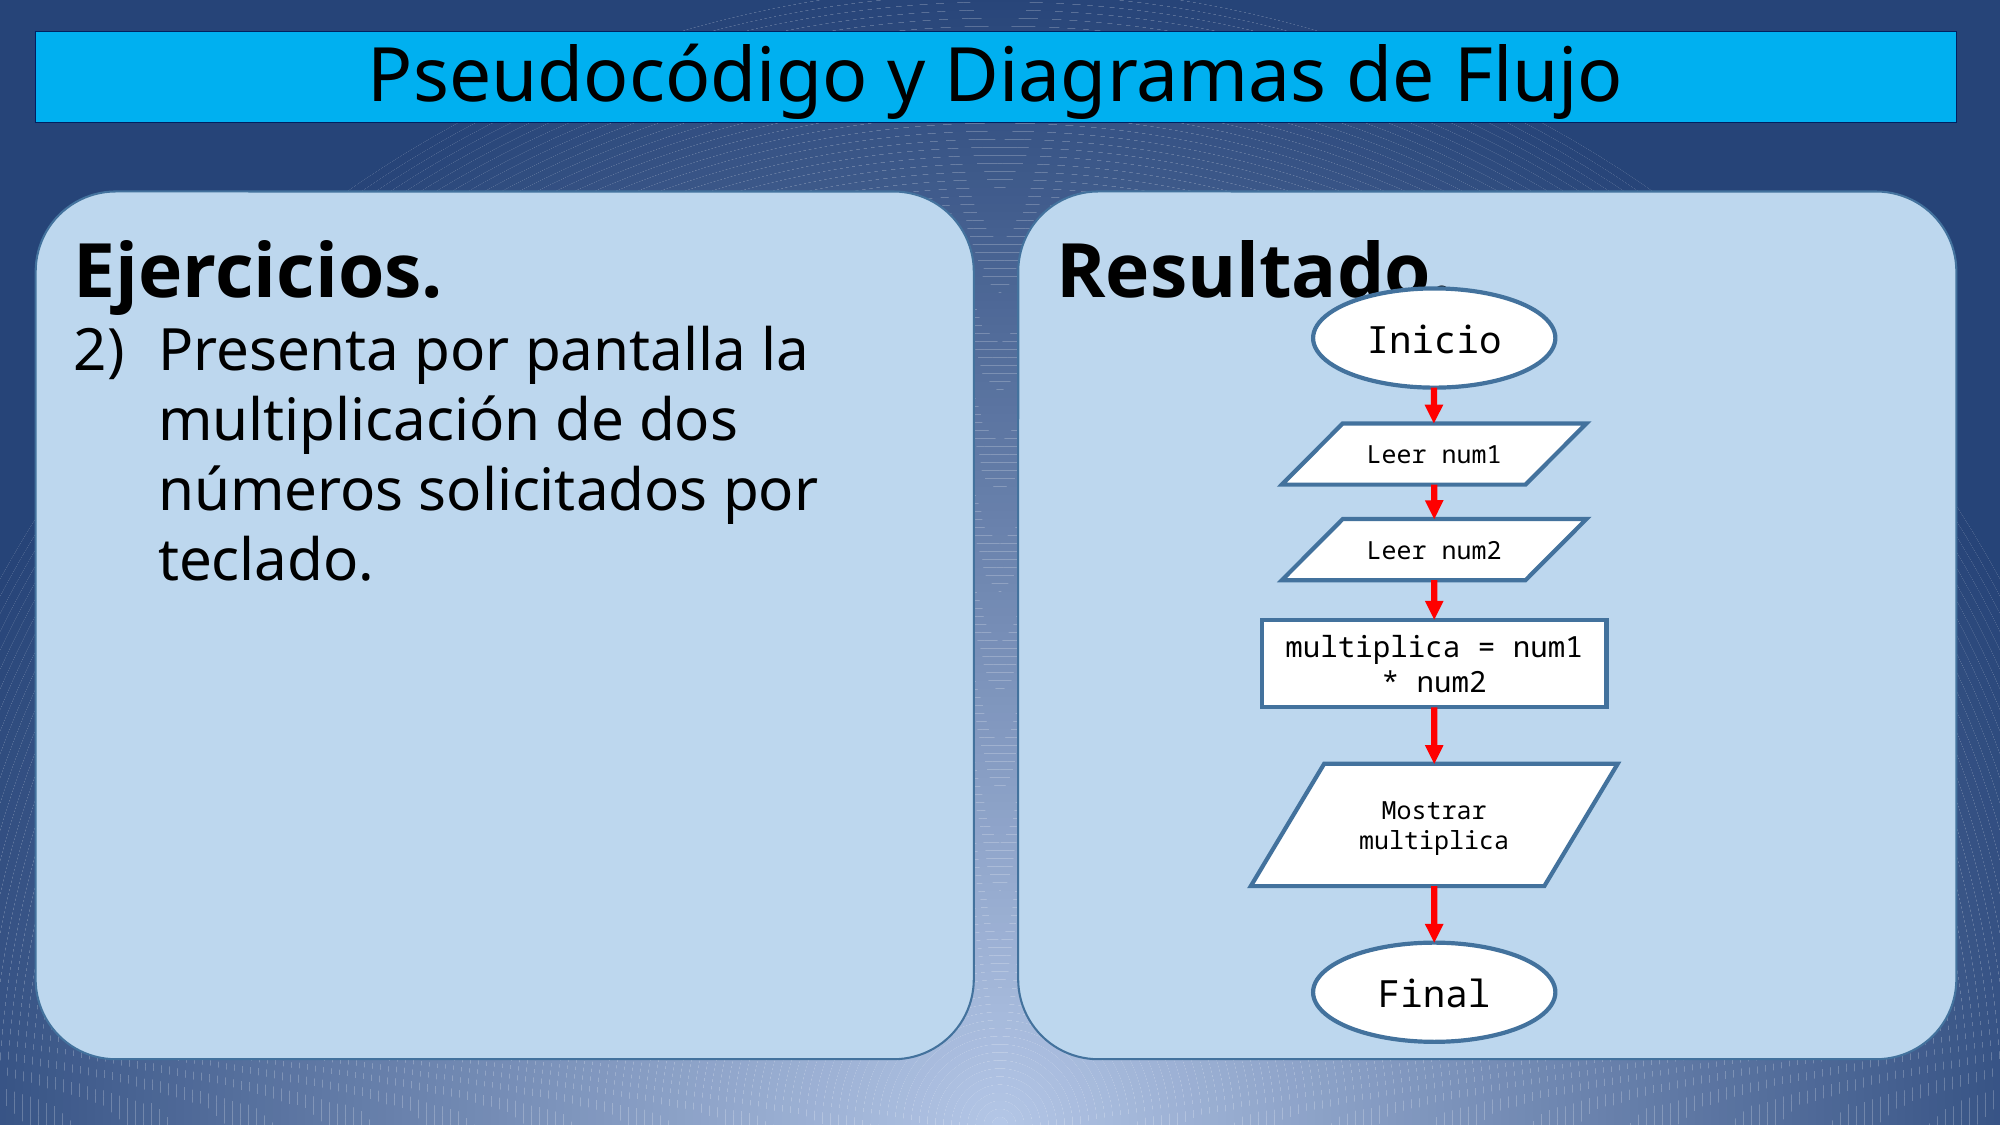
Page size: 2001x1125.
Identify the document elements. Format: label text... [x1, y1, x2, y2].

text_box Leer num2 [1281, 519, 1587, 581]
text_box Mostrar multiplica [1250, 763, 1618, 887]
text_box multiplica = num1 * num2 [1261, 619, 1607, 708]
title Pseudocódigo y Diagramas de Flujo [35, 31, 1957, 123]
text_box Leer num1 [1281, 423, 1587, 485]
text_box Ejercicios. Presenta por pantalla la multiplicación de dos números solicitados por teclado. [35, 191, 974, 1060]
text_box Final [1313, 942, 1556, 1042]
text_box Inicio [1313, 288, 1556, 388]
text_box Resultado. [1018, 191, 1957, 1060]
